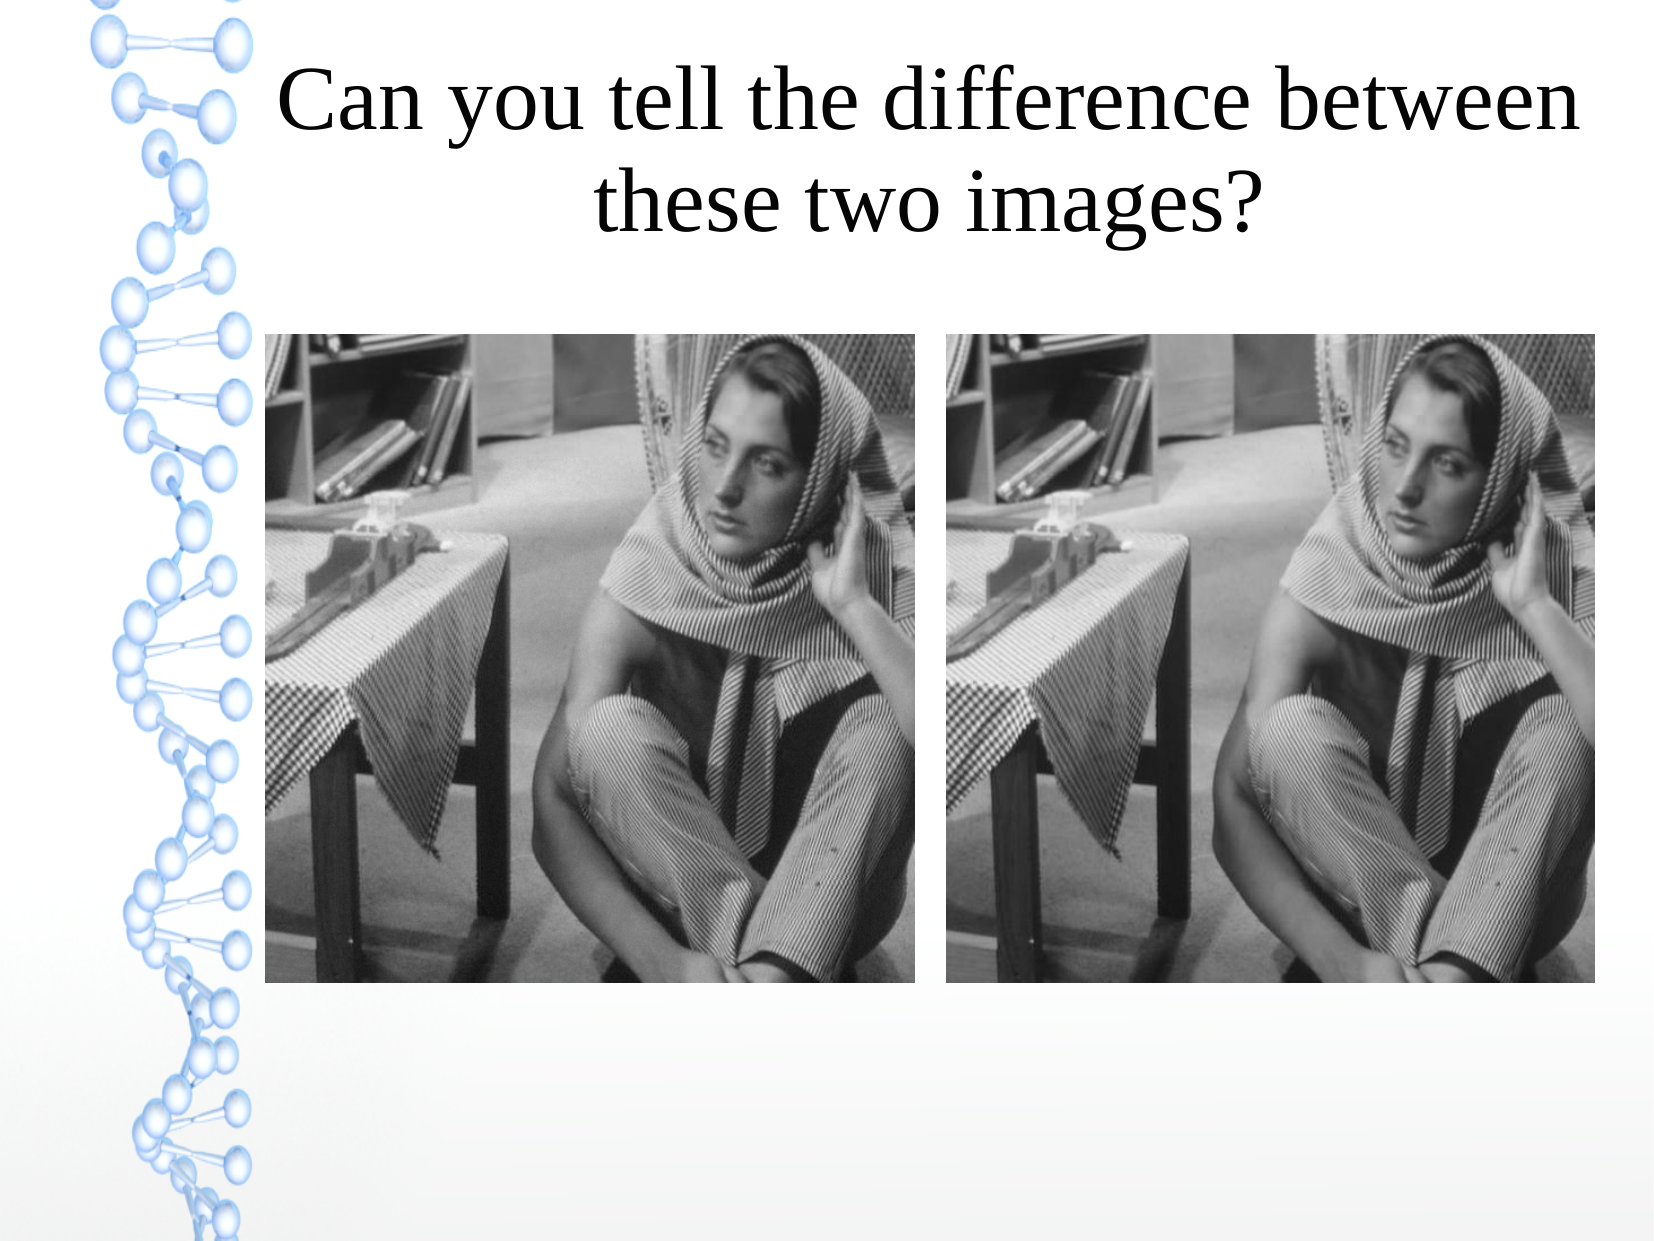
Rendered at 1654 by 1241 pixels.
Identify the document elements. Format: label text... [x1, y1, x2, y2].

title Can you tell the difference between these two images? [265, 47, 1595, 252]
picture [0, 0, 1654, 1241]
